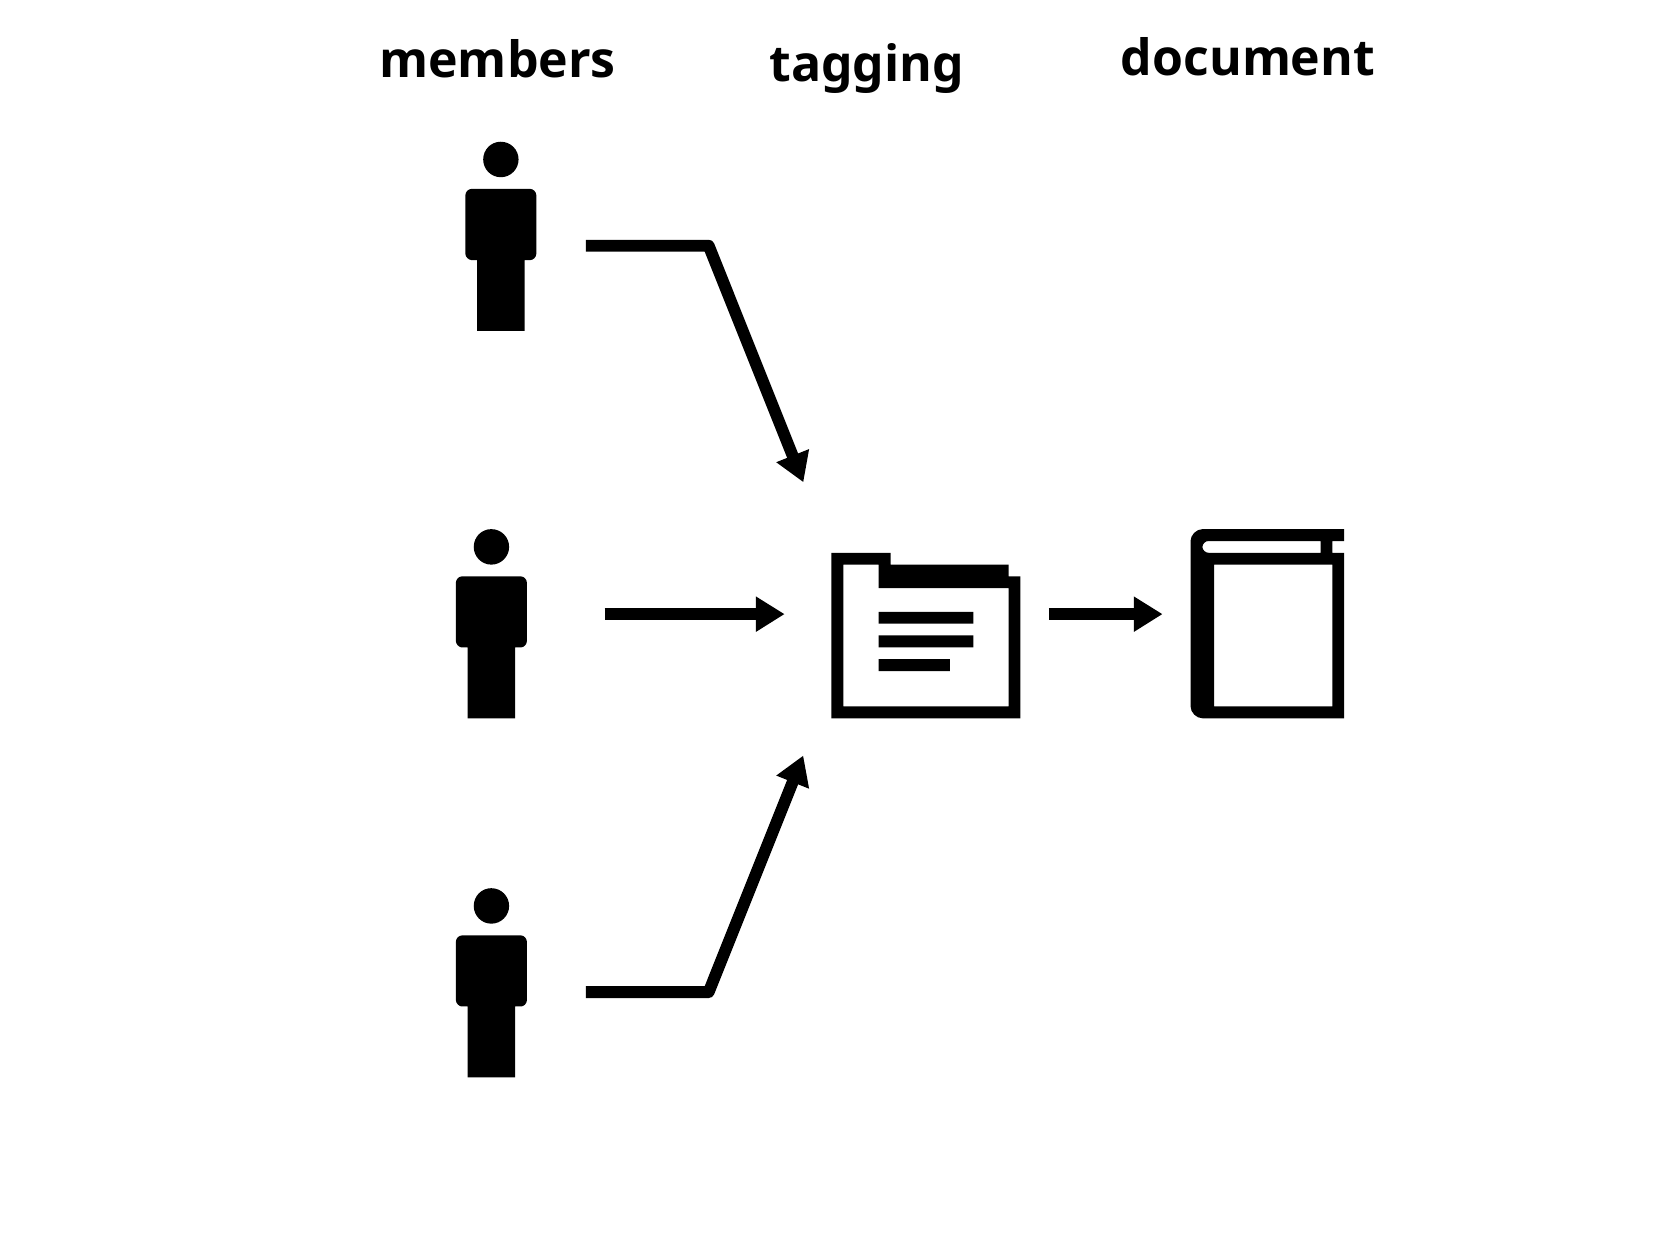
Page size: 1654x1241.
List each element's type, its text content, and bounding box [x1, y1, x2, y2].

picture [406, 141, 596, 331]
text_box document [1105, 14, 1415, 90]
picture [831, 529, 1021, 719]
text_box tagging [754, 20, 999, 96]
picture [396, 529, 586, 719]
picture [396, 888, 586, 1078]
picture [1190, 529, 1380, 719]
text_box members [364, 16, 657, 93]
